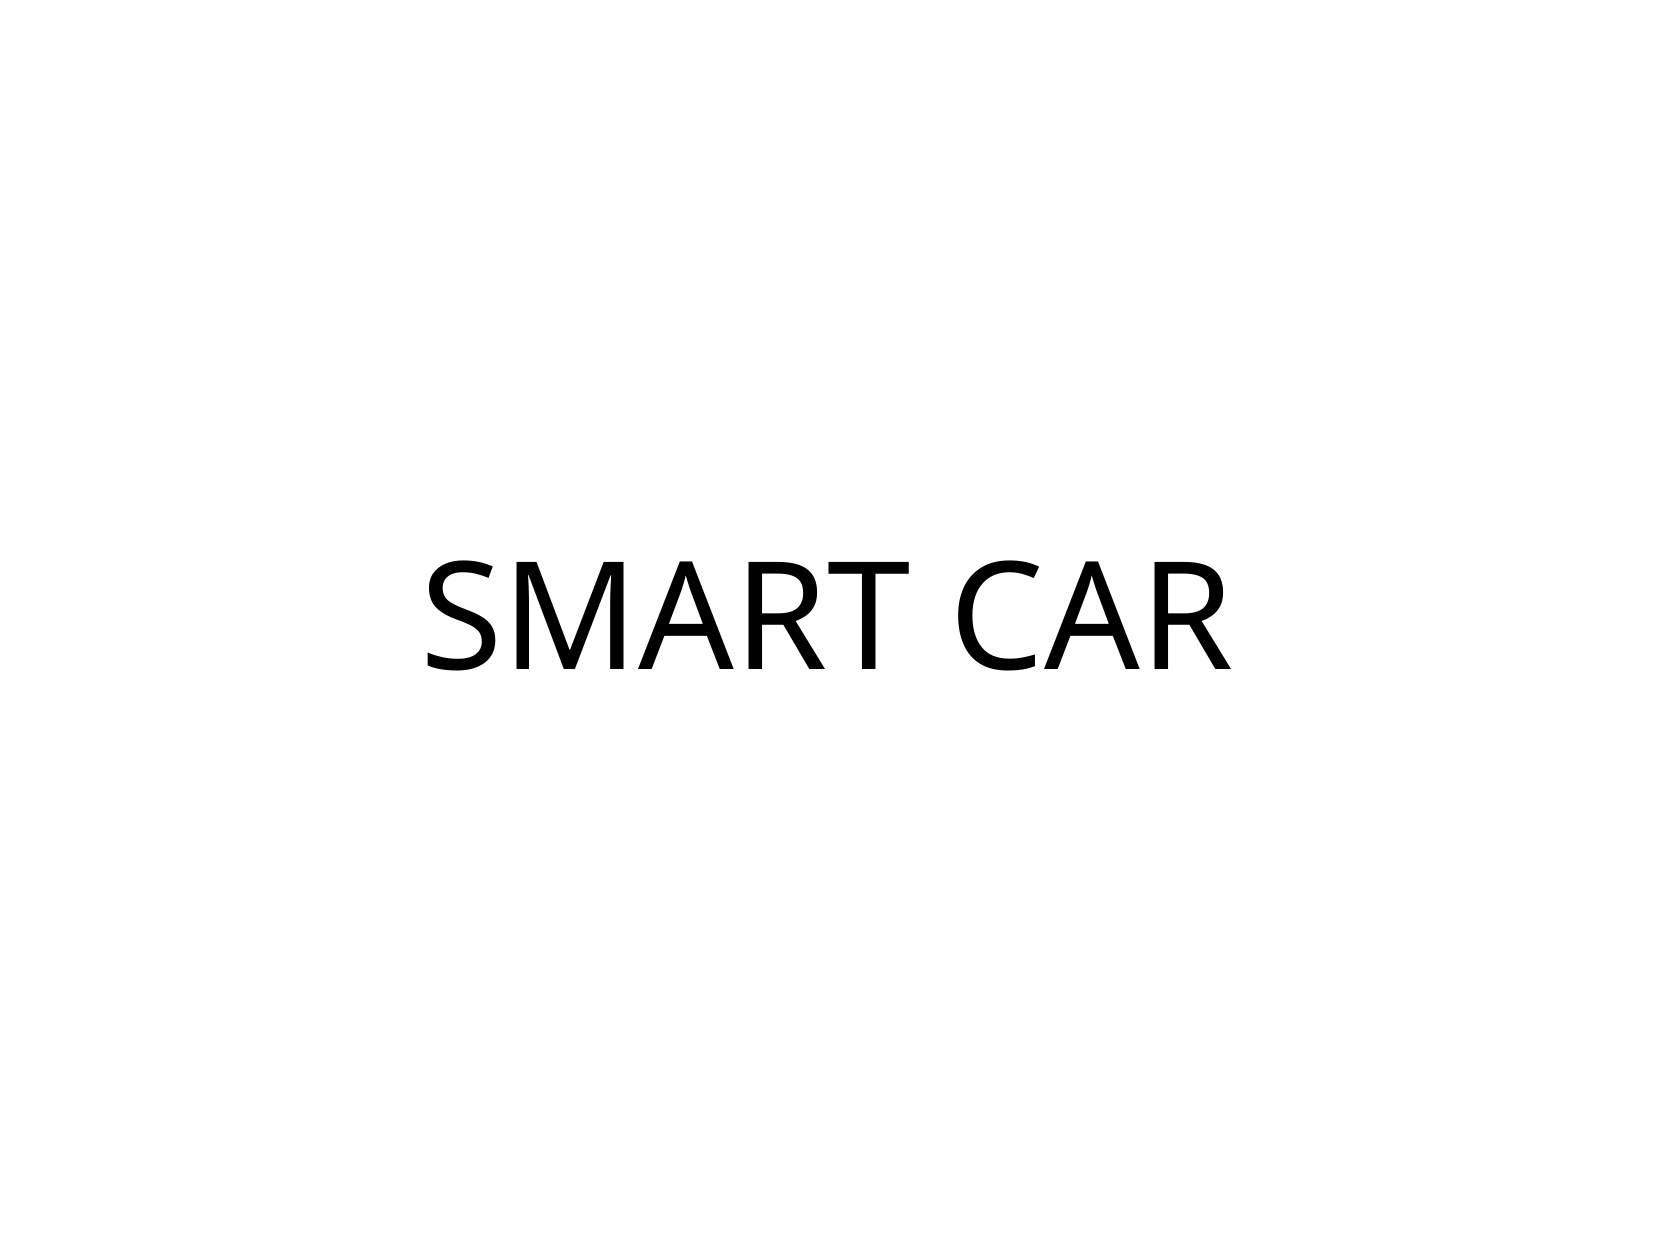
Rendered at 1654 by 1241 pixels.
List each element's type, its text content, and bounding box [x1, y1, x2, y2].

title SMART CAR [82, 507, 1571, 715]
